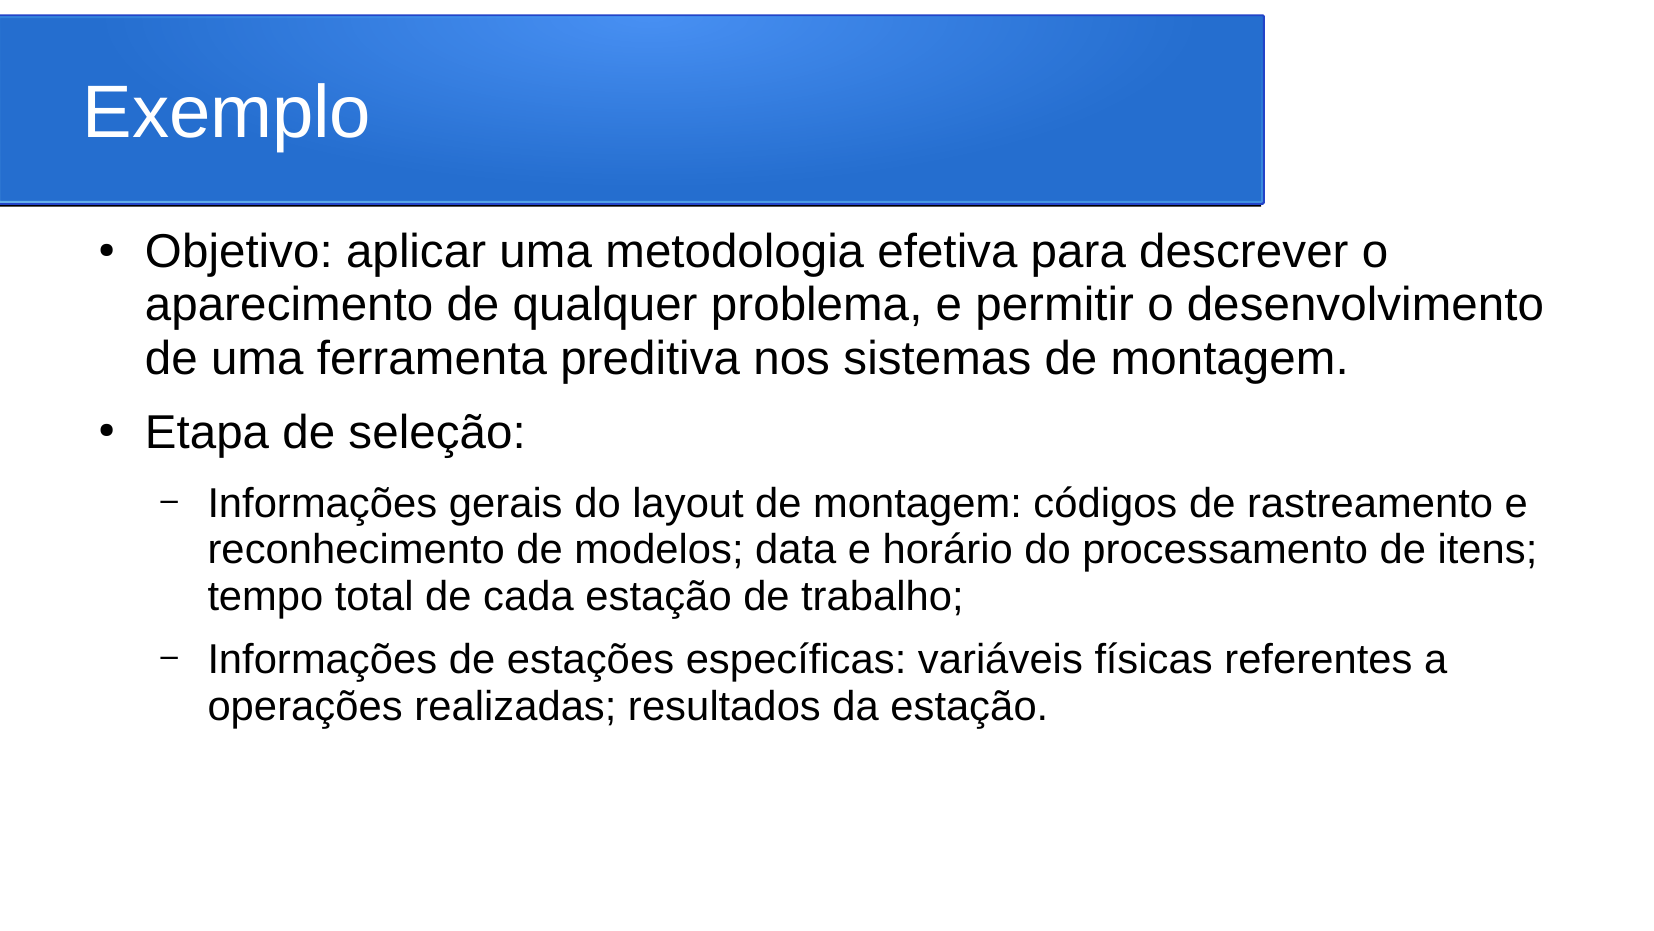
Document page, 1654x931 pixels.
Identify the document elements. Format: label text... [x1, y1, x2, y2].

title Exemplo [82, 35, 1235, 189]
list Objetivo: aplicar uma metodologia efetiva para descrever o aparecimento de qualquer problema, e permitir o desenvolvimento de uma ferramenta preditiva nos sistemas de montagem. Etapa de seleção: Informações gerais do layout de montagem: códigos de rastreamento e reconhecimento de modelos; data e horário do processamento de itens; tempo total de cada estação de trabalho; Informações de estações específicas: variáveis físicas referentes a operações realizadas; resultados da estação. [82, 224, 1571, 764]
